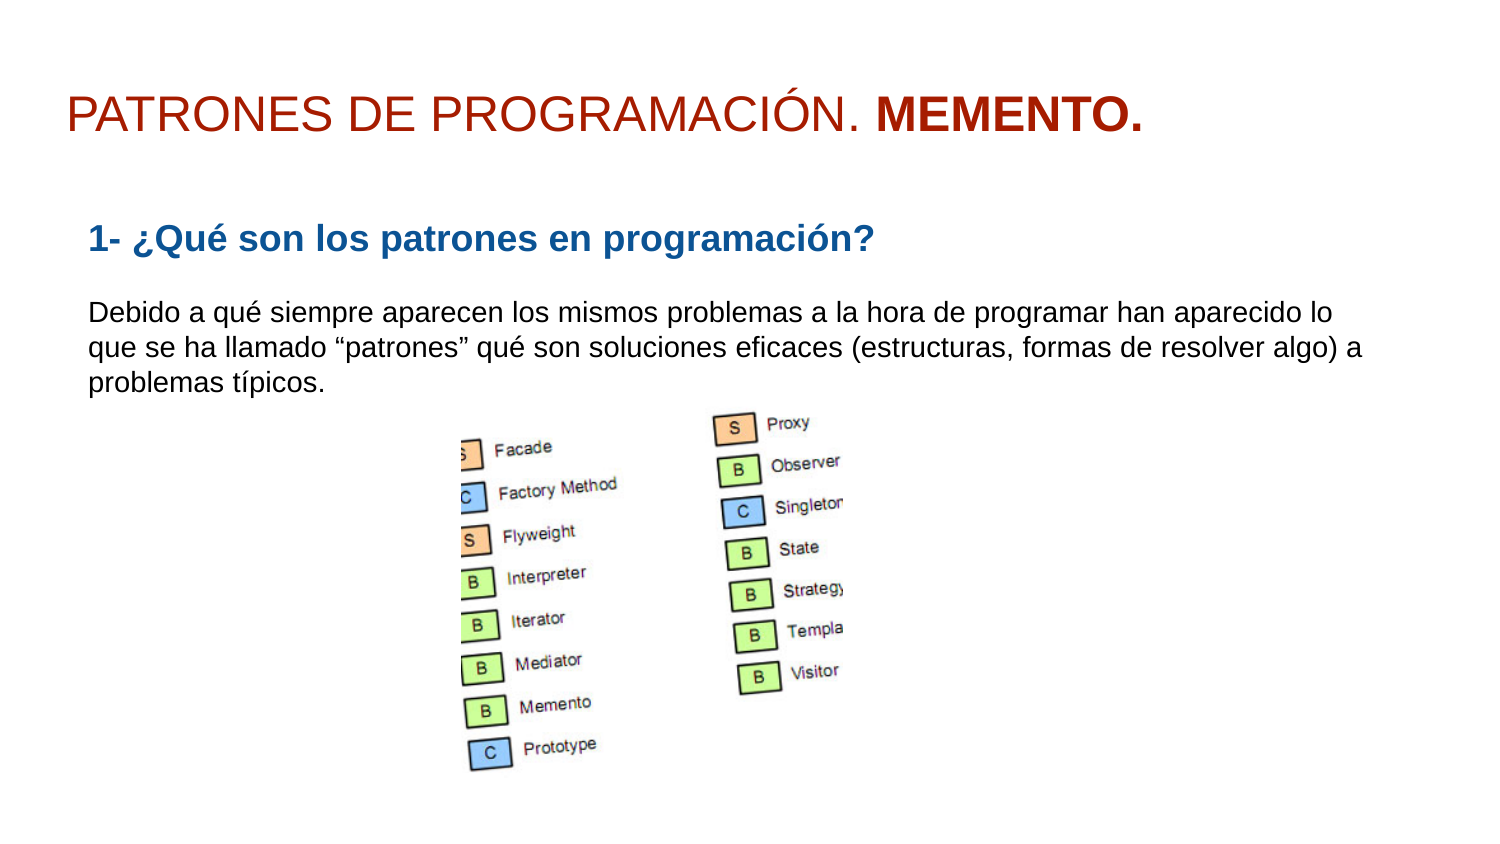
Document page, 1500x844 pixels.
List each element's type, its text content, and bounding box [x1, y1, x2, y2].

title PATRONES DE PROGRAMACIÓN. MEMENTO. [51, 53, 1449, 156]
picture [461, 397, 843, 779]
text_box 1- ¿Qué son los patrones en programación? Debido a qué siempre aparecen los mismos problemas a la hora de programar han aparecido lo que se ha llamado “patrones” qué son soluciones eficaces (estructuras, formas de resolver algo) a problemas típicos. [73, 198, 1401, 413]
